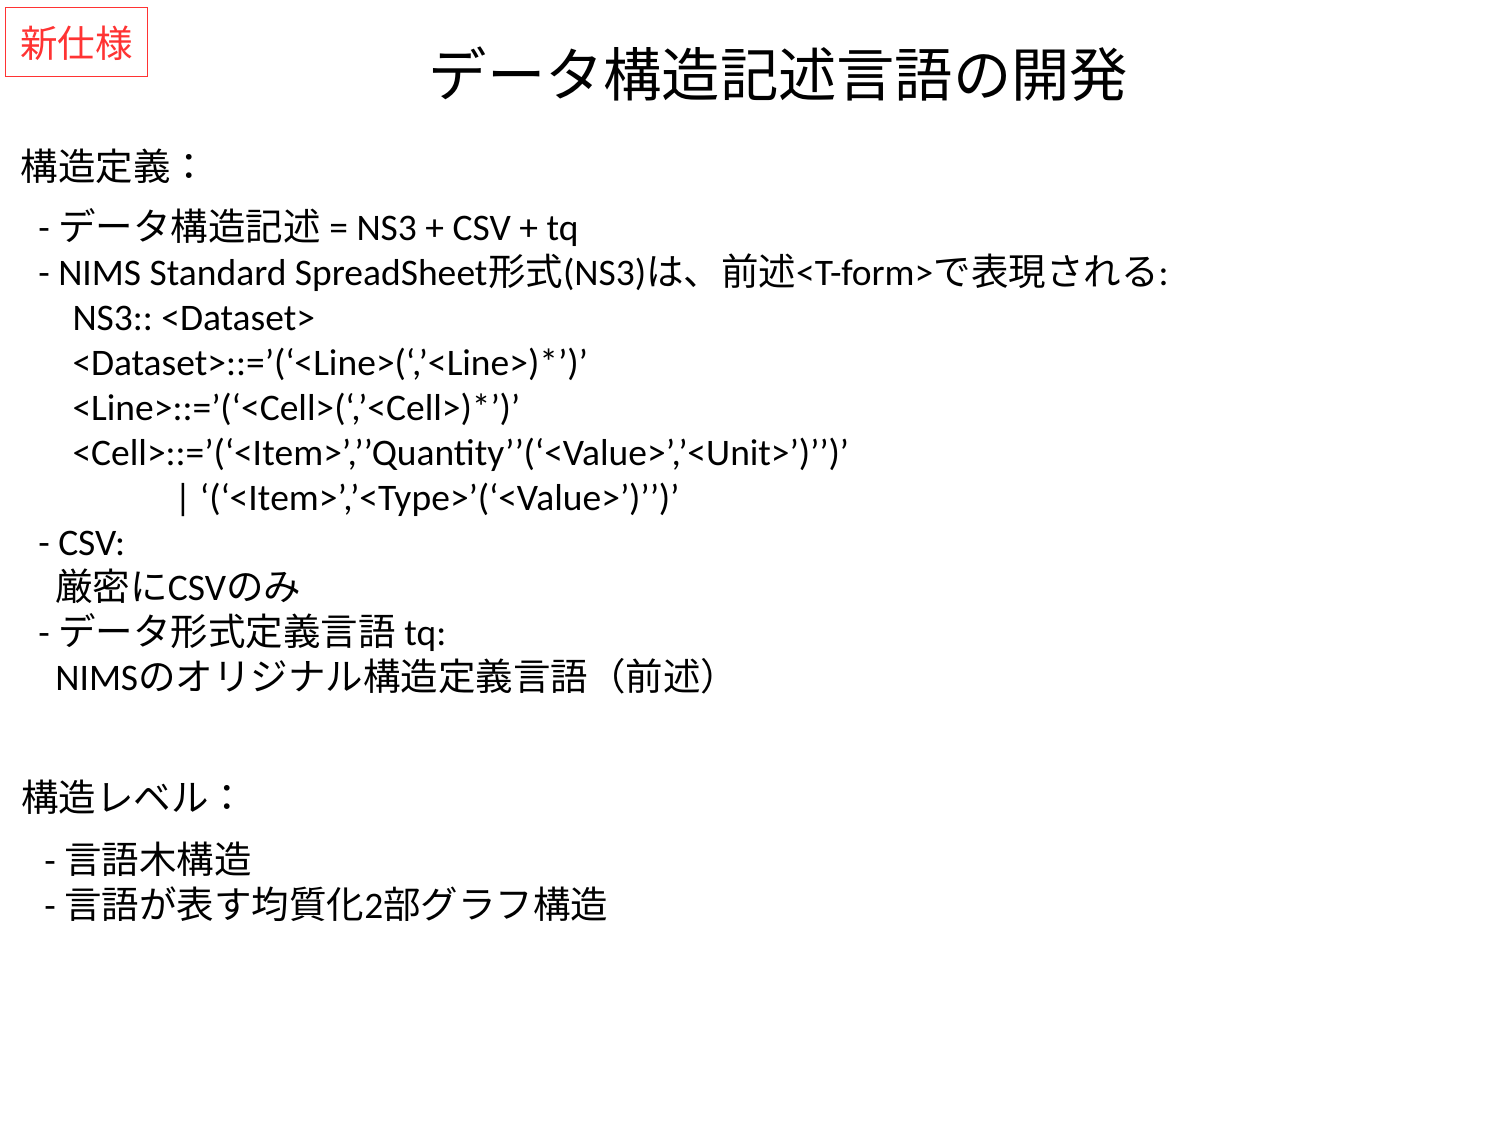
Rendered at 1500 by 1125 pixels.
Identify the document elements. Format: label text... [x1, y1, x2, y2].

text_box - データ構造記述 = NS3 + CSV + tq - NIMS Standard SpreadSheet形式(NS3)は、前述<T-form>で表現される: NS3:: <Dataset> <Dataset>::=’(‘<Line>(‘,’<Line>)*’)’ <Line>::=’(‘<Cell>(‘,’<Cell>)*’)’ <Cell>::=’(‘<Item>’,’’Quantity’’(‘<Value>’,’<Unit>’)’’)’ | ‘(‘<Item>’,’<Type>’(‘<Value>’)’’)’ - CSV: 厳密にCSVのみ - データ形式定義言語 tq: NIMSのオリジナル構造定義言語（前述） [23, 195, 1184, 706]
text_box 新仕様 [5, 7, 148, 70]
text_box 構造レベル： [6, 766, 261, 827]
text_box 構造定義： [5, 135, 223, 196]
text_box データ構造記述言語の開発 [414, 31, 1143, 117]
text_box - 言語木構造 - 言語が表す均質化2部グラフ構造 [29, 828, 624, 934]
